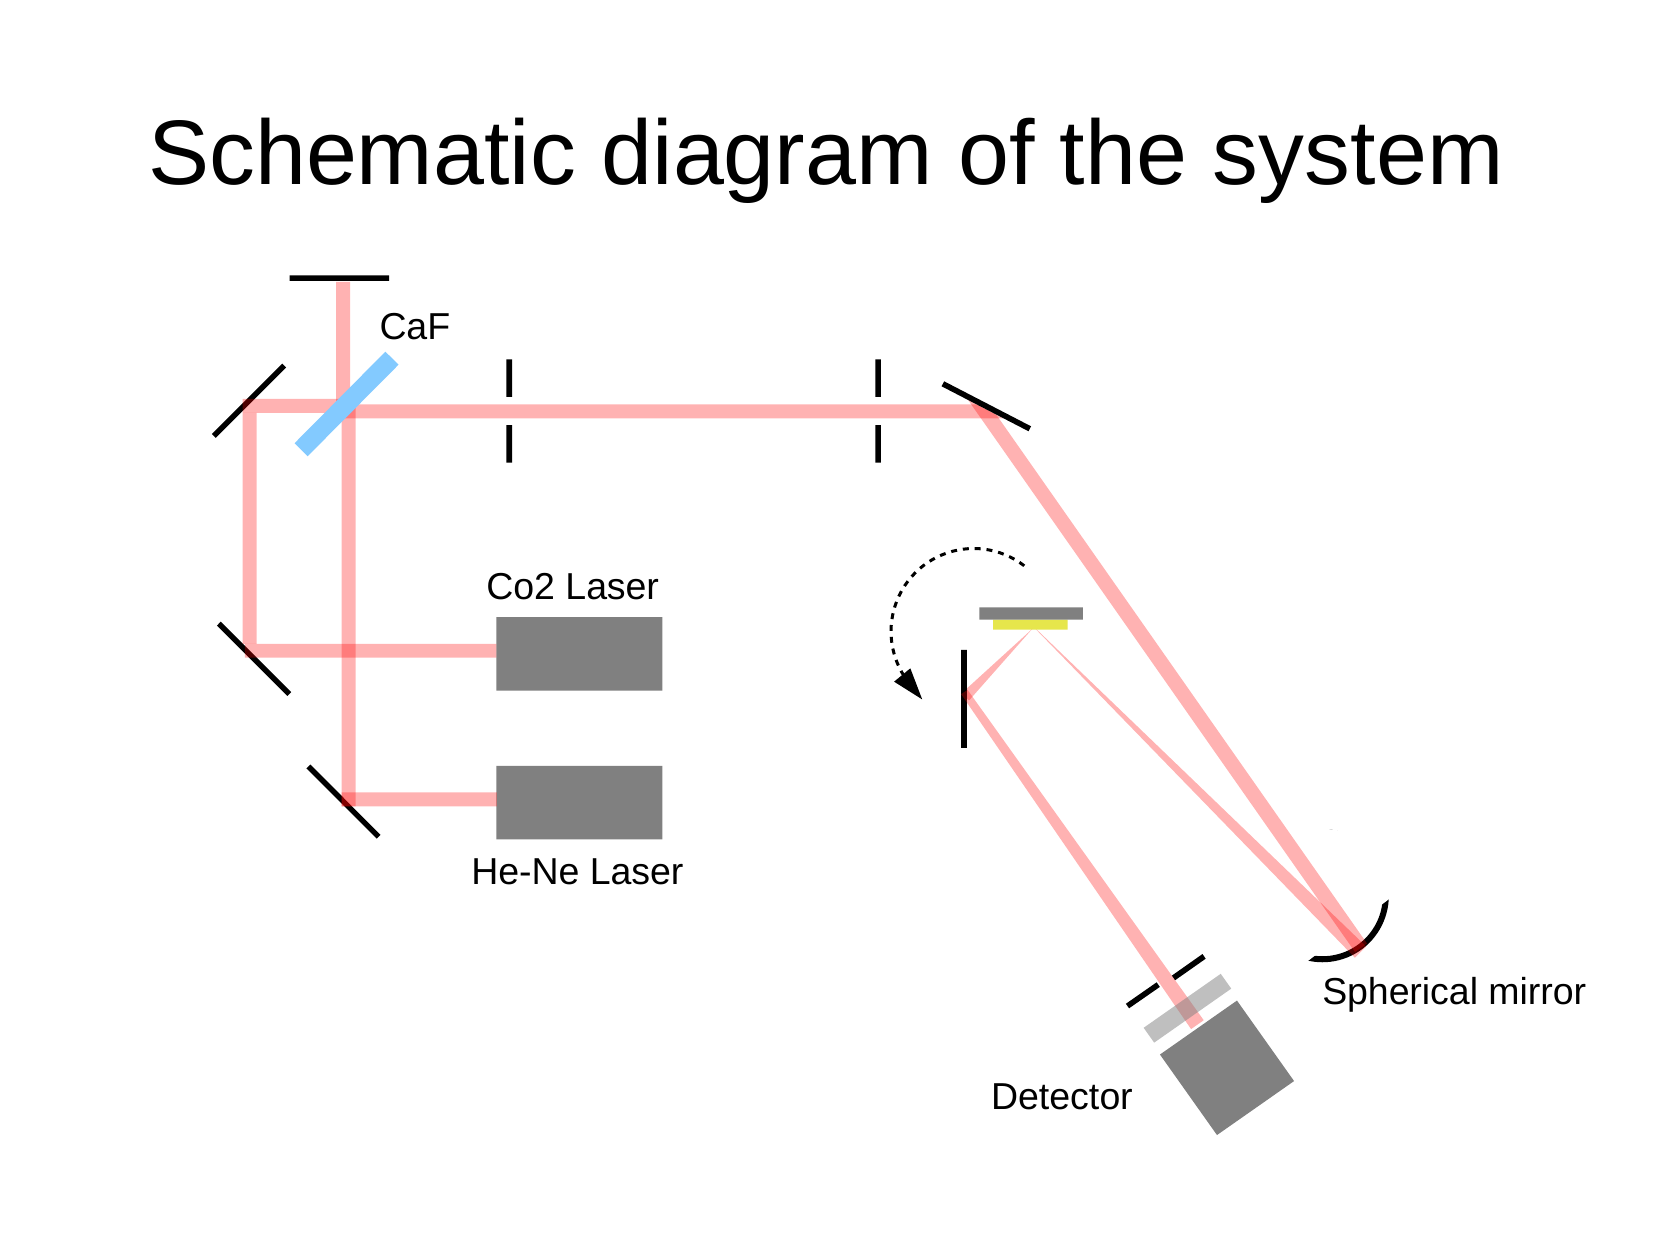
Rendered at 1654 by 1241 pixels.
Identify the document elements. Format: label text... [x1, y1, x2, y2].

text_box CaF [267, 308, 563, 345]
text_box He-Ne Laser [429, 853, 725, 890]
title Schematic diagram of the system [82, 49, 1571, 257]
text_box Detector [919, 1079, 1204, 1115]
text_box Spherical mirror [1312, 973, 1597, 1010]
text_box [211, 345, 1459, 1136]
text_box [875, 425, 881, 463]
text_box [506, 359, 513, 397]
text_box [506, 425, 513, 463]
text_box [289, 275, 390, 308]
text_box Co2 Laser [425, 567, 721, 605]
text_box [875, 359, 881, 397]
